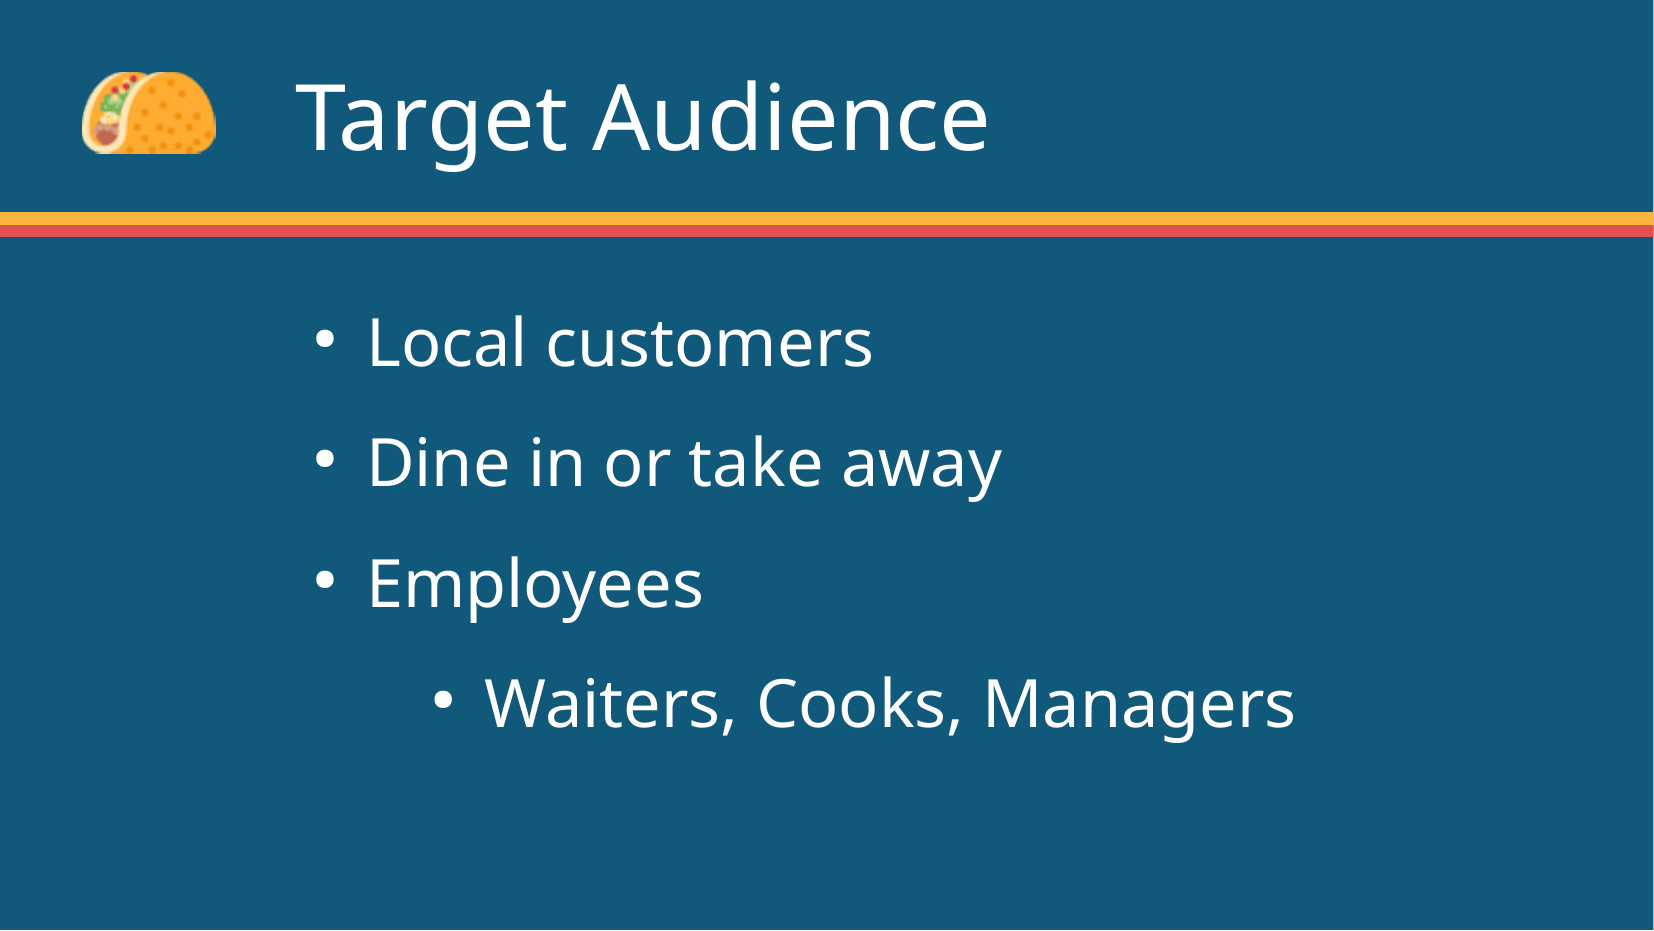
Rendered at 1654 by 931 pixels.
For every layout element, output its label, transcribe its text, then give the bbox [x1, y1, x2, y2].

title Target Audience [295, 37, 1571, 193]
list Local customers Dine in or take away Employees Waiters, Cooks, Managers [295, 295, 1571, 886]
picture [82, 72, 216, 154]
